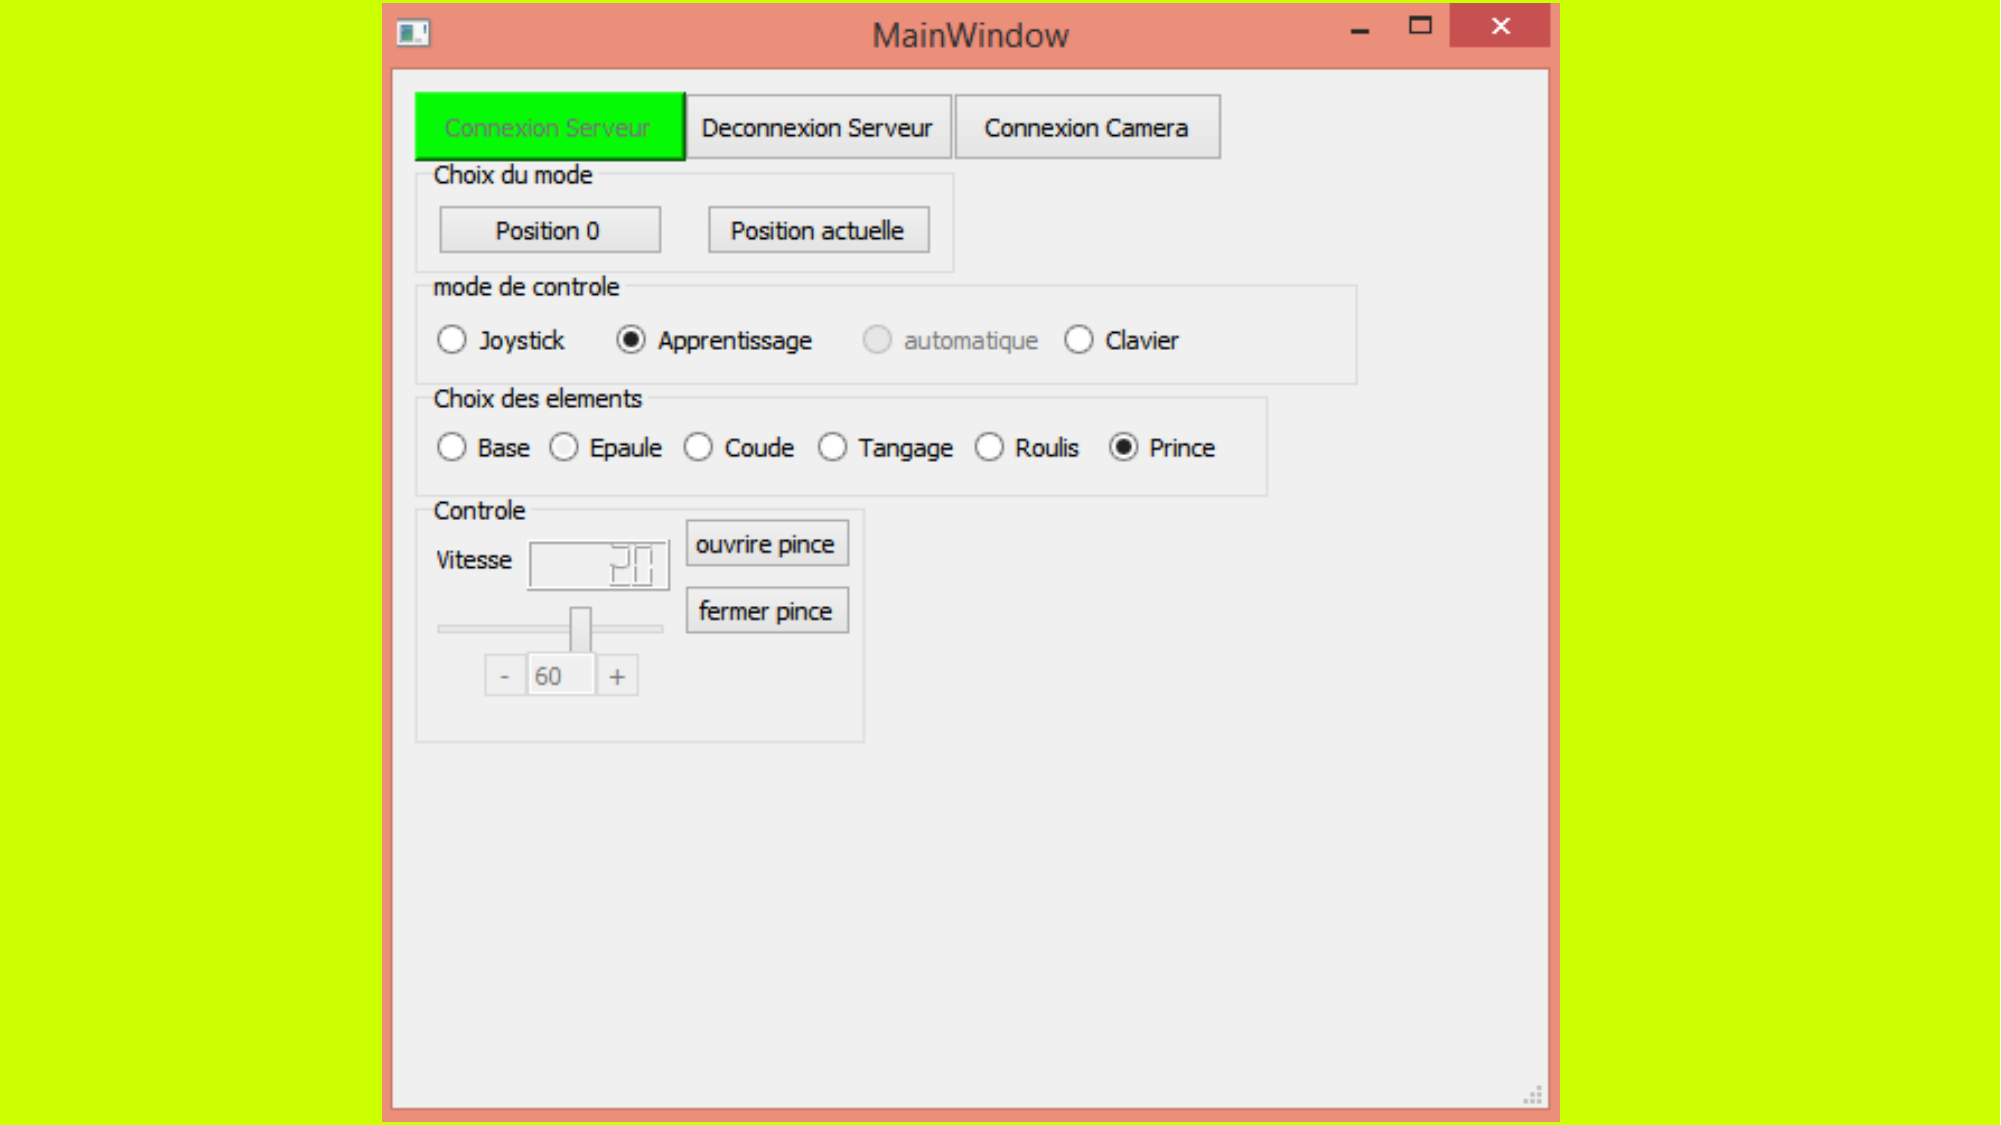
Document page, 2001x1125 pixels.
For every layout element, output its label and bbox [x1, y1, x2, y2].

picture [382, 3, 1560, 1122]
